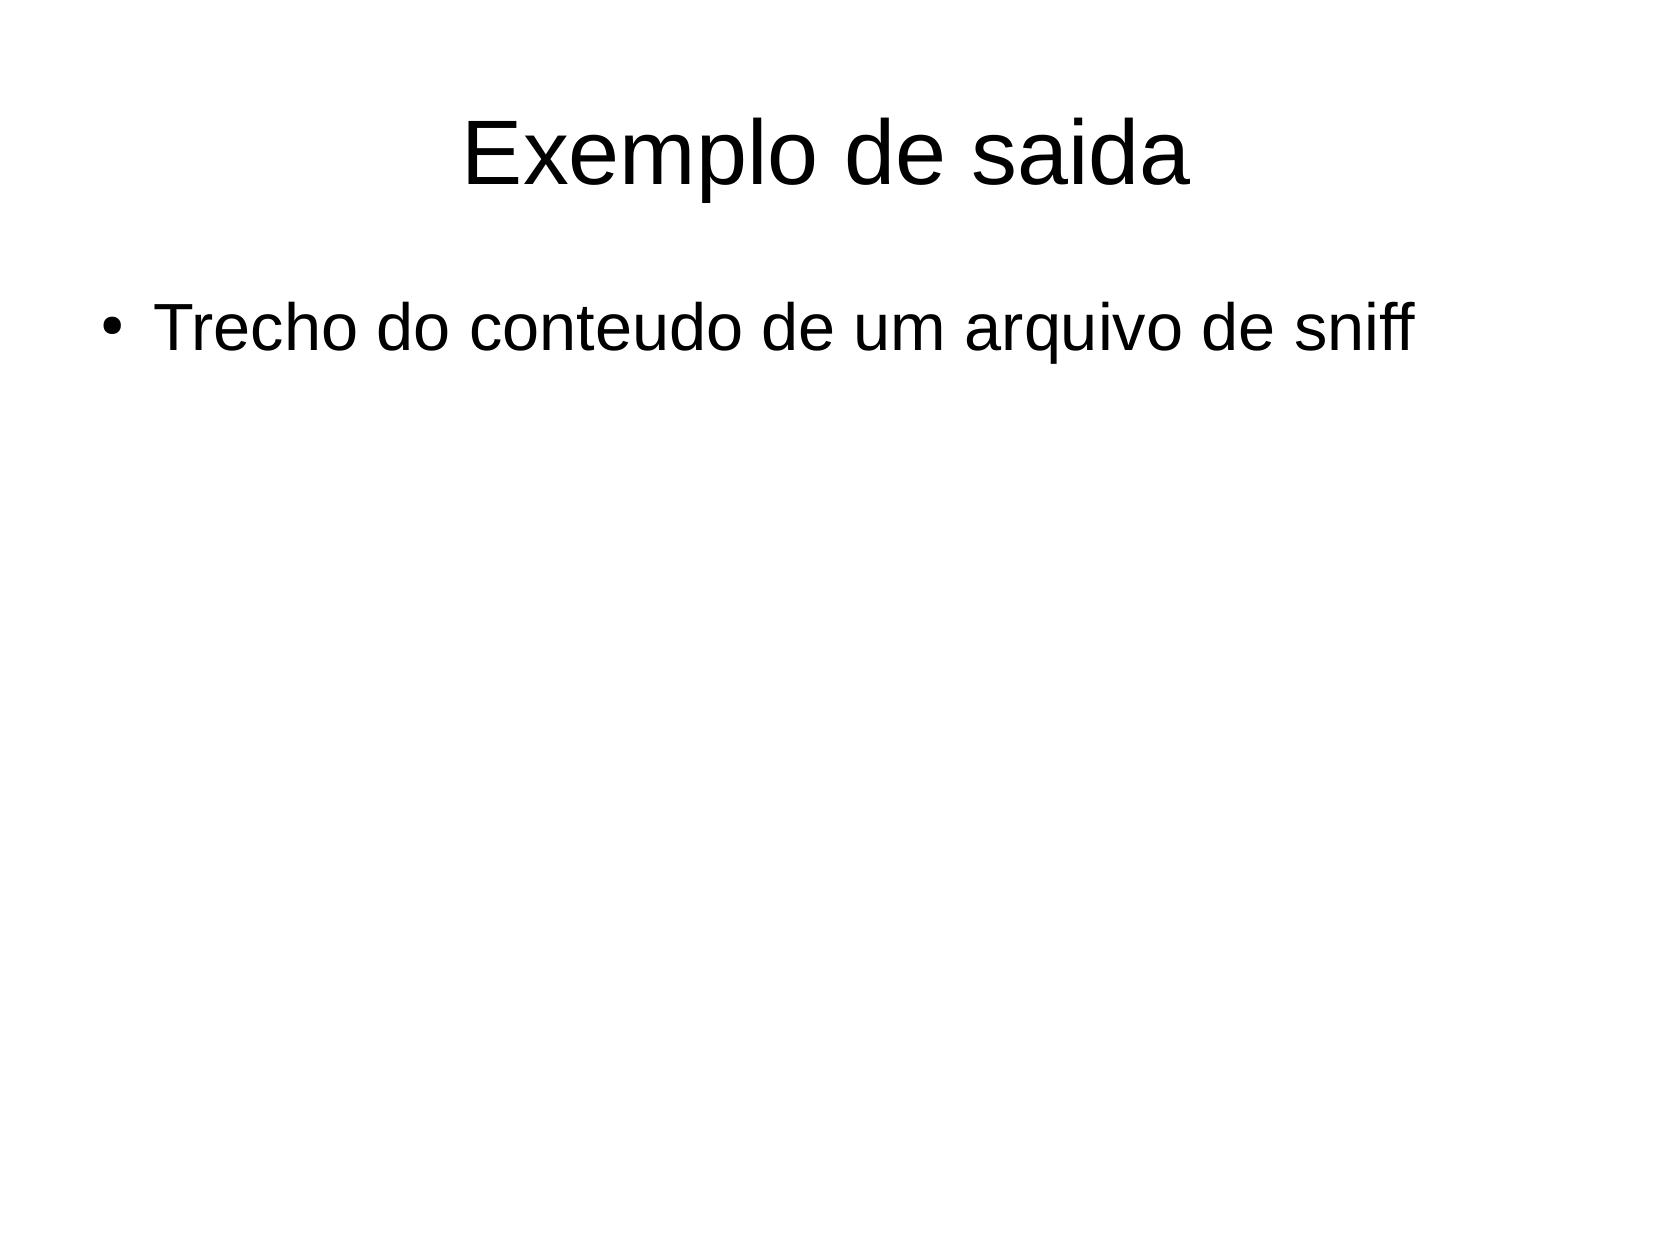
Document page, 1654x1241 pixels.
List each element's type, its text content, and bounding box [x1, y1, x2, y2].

list Trecho do conteudo de um arquivo de sniff [82, 290, 1571, 1010]
title Exemplo de saida [82, 49, 1571, 257]
